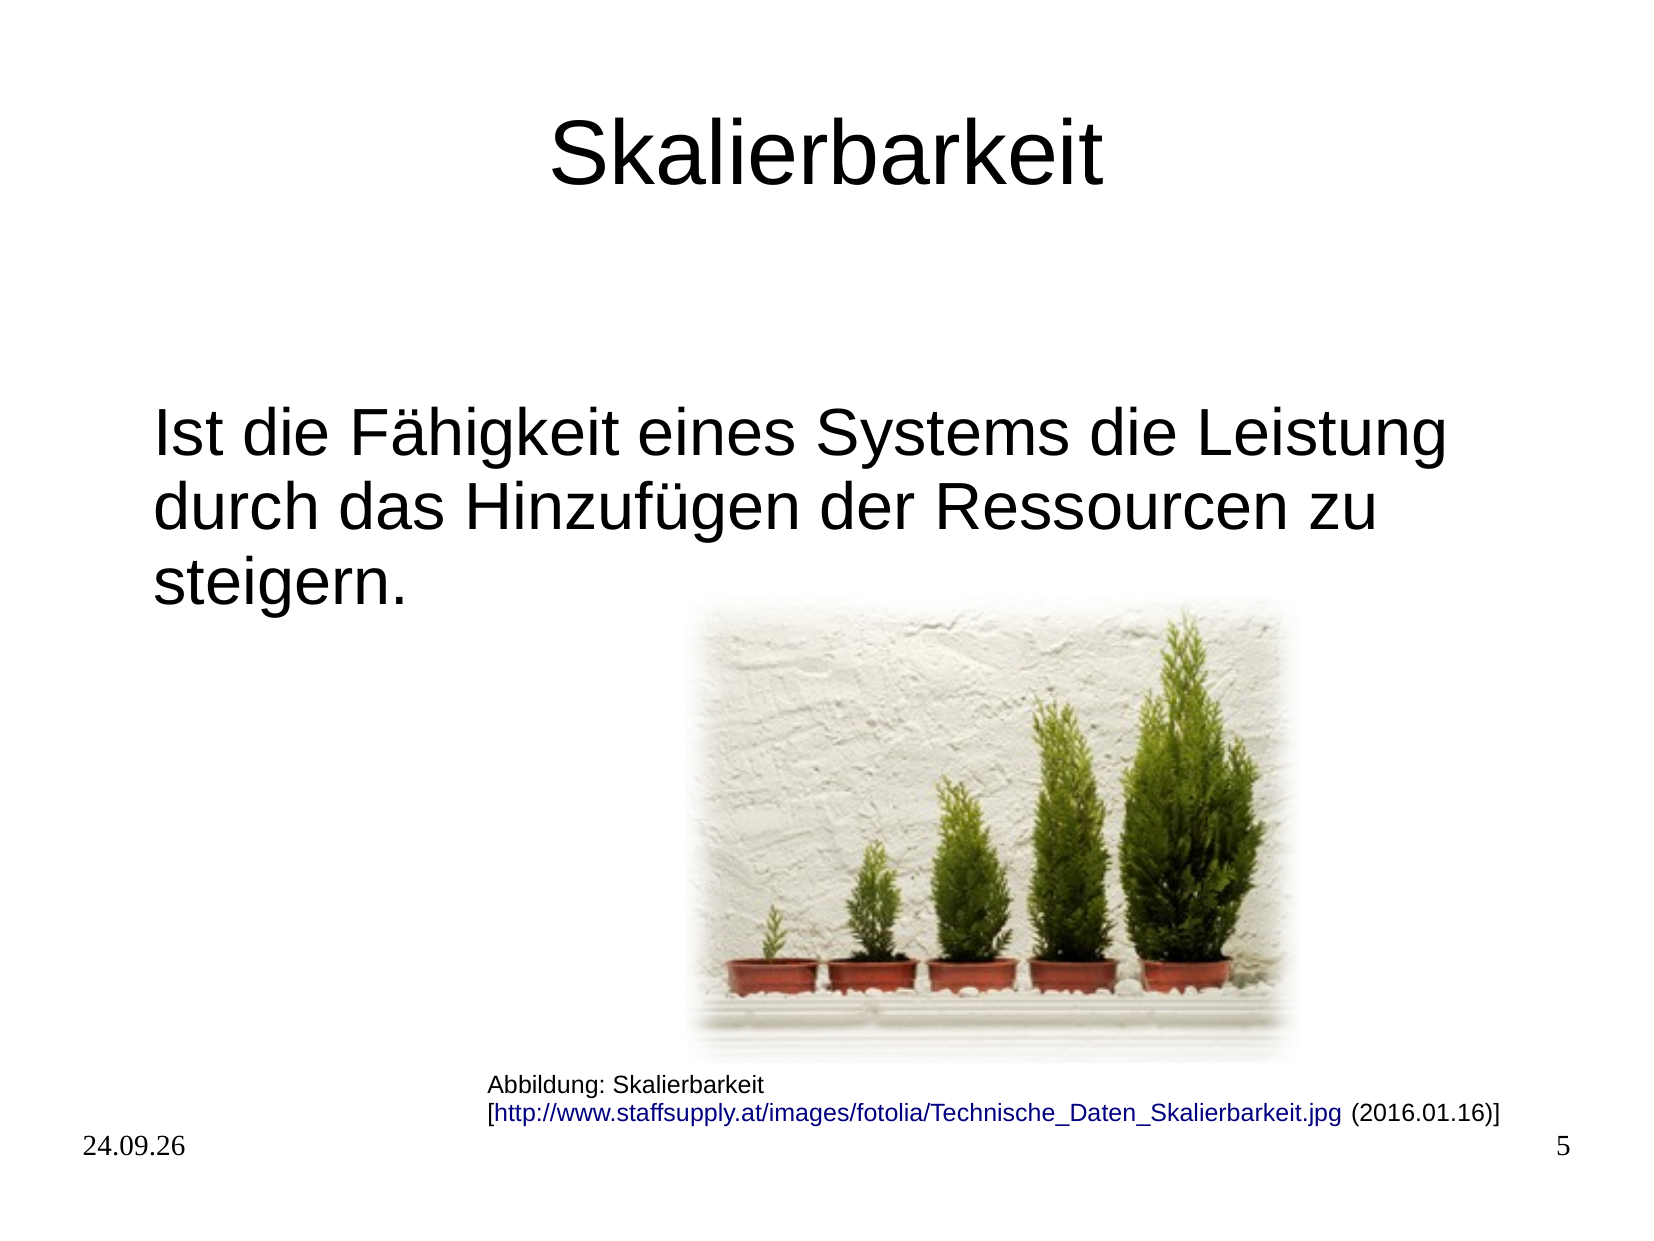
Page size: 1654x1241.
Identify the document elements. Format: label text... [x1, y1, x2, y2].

text_box Abbildung: Skalierbarkeit [http://www.staffsupply.at/images/fotolia/Technische_Daten_Skalierbarkeit.jpg (2016.01.16)] [472, 1063, 1515, 1134]
title Skalierbarkeit [82, 49, 1571, 257]
picture [685, 596, 1300, 1063]
list Ist die Fähigkeit eines Systems die Leistung durch das Hinzufügen der Ressourcen zu steigern. [82, 290, 1571, 1010]
